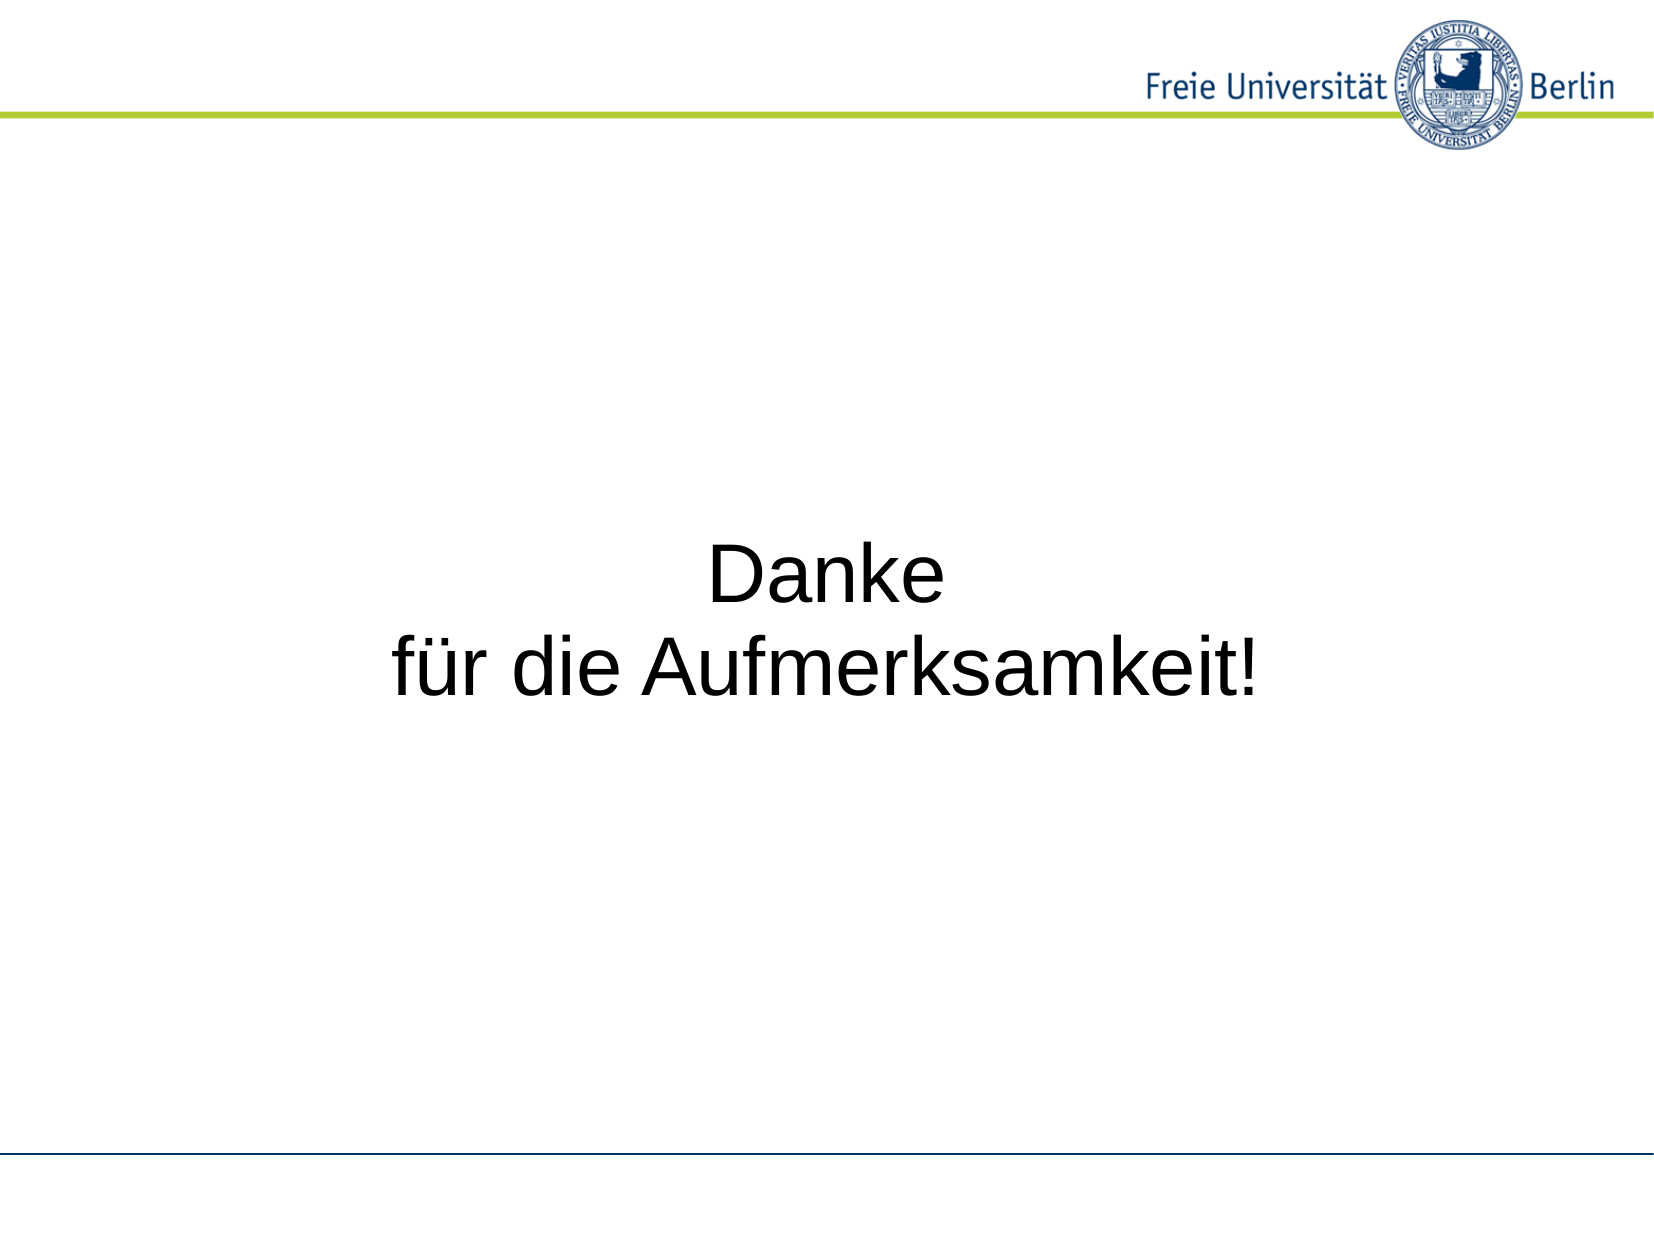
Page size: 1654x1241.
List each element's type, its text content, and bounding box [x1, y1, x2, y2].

text_box Danke für die Aufmerksamkeit! [376, 519, 1277, 721]
picture [1139, 20, 1620, 151]
